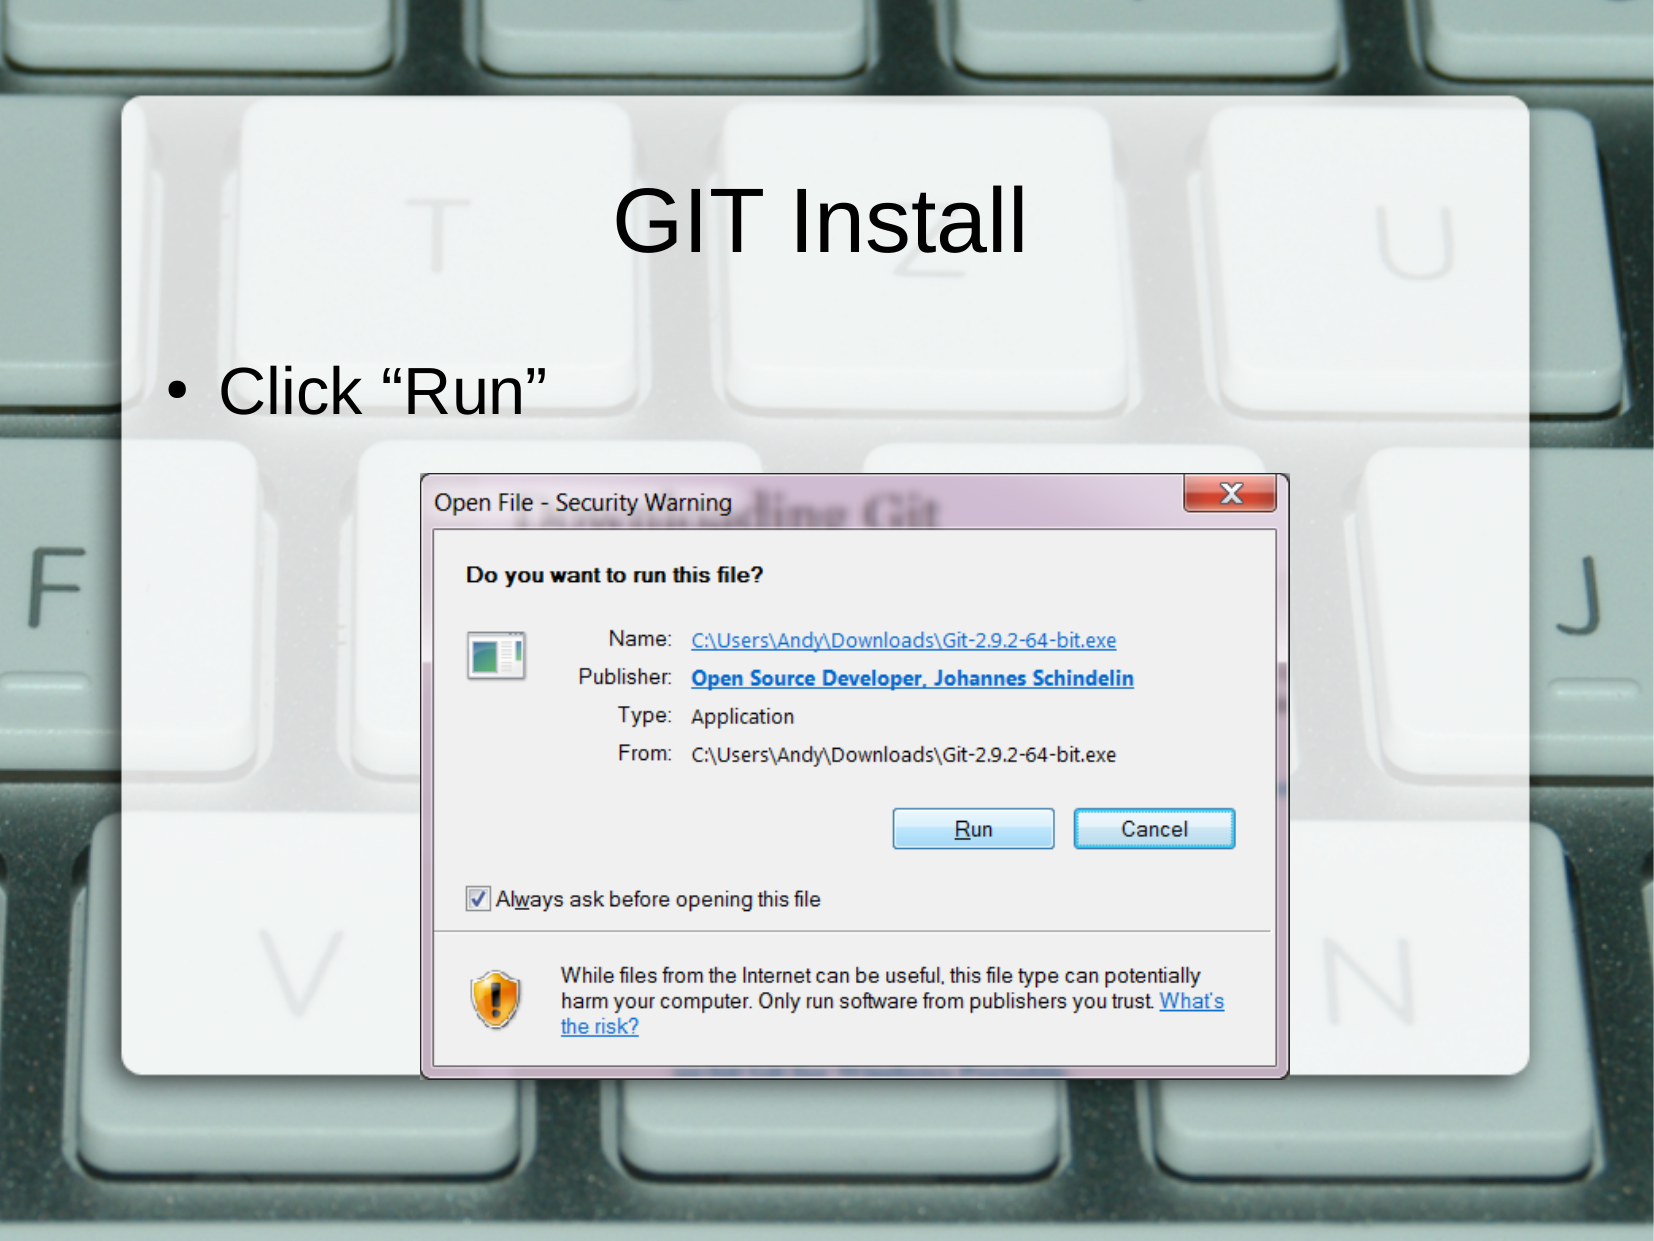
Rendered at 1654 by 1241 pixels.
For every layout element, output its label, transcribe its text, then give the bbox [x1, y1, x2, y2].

title GIT Install [135, 117, 1506, 325]
picture [0, 0, 1654, 1241]
list Click “Run” [147, 354, 1506, 1063]
